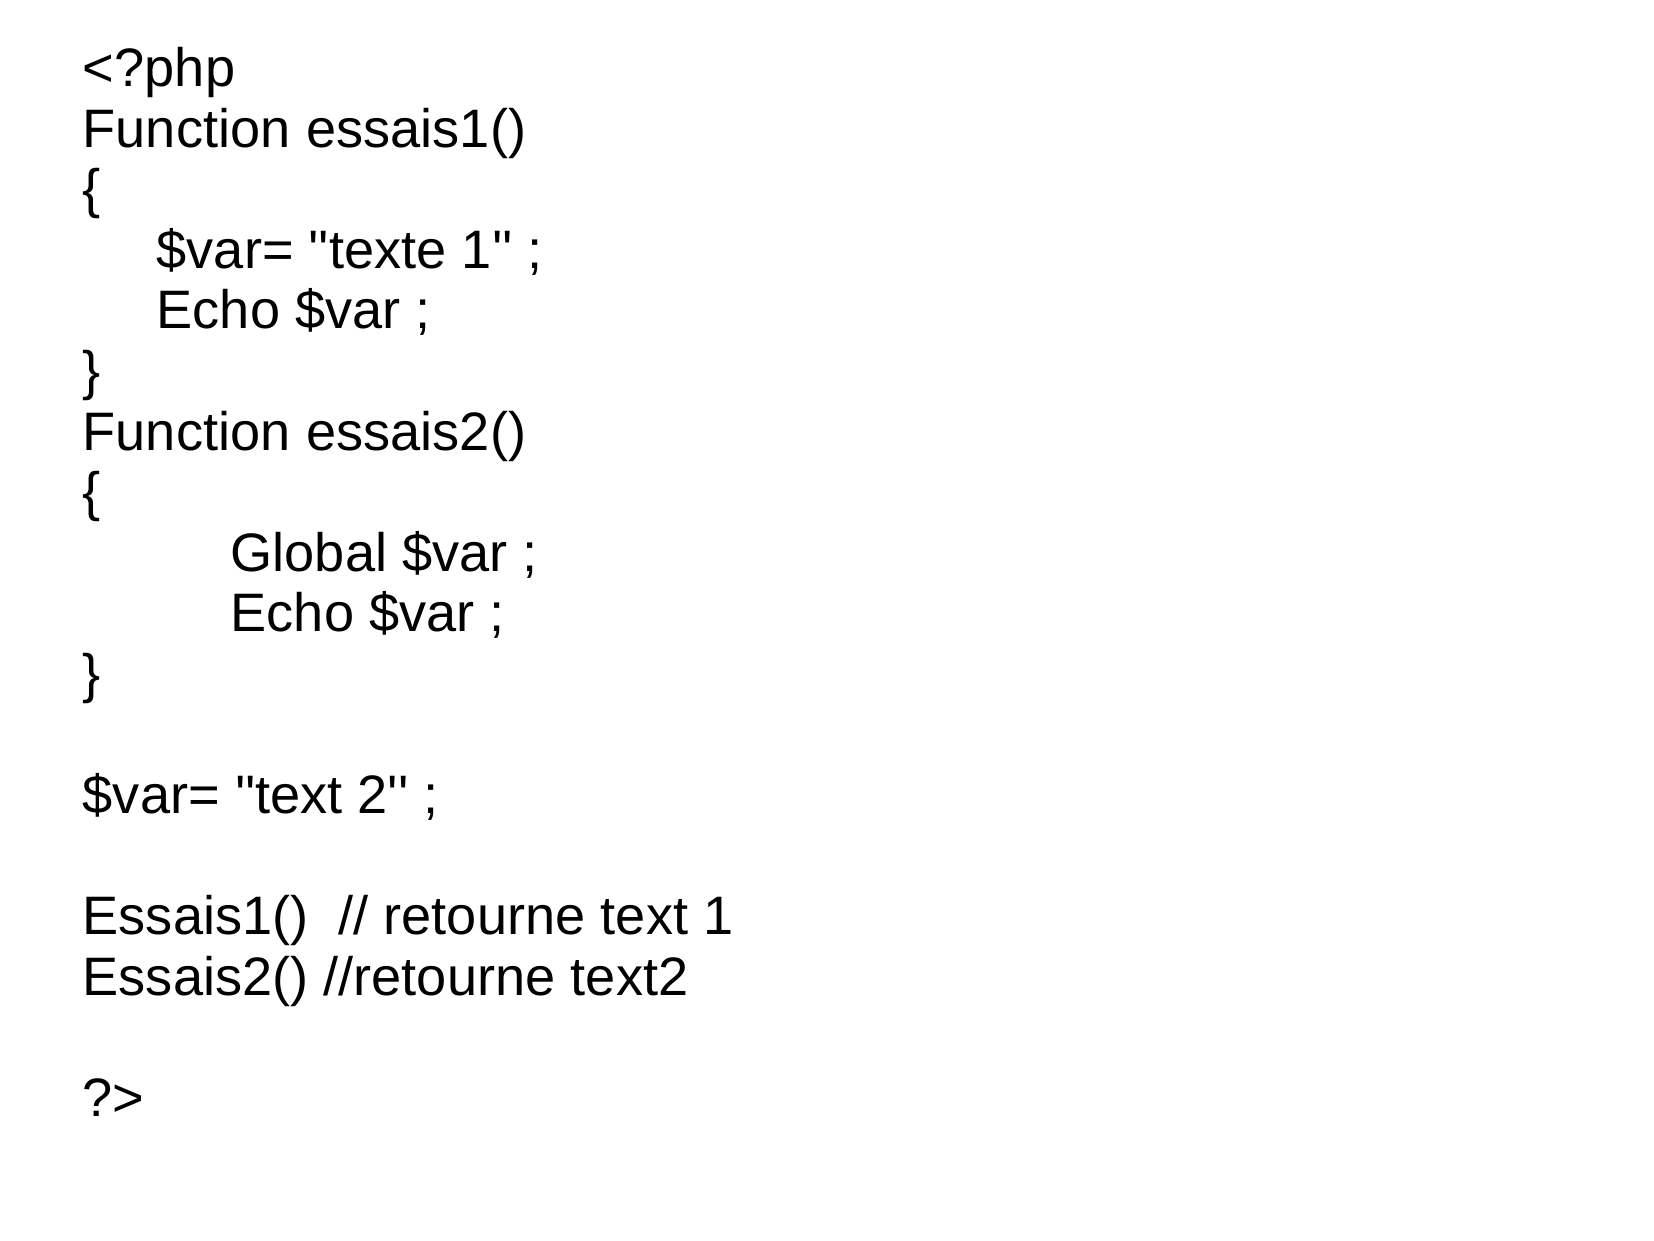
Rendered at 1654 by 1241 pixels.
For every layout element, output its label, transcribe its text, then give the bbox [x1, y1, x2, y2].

subtitle <?php Function essais1() { $var= ''texte 1'' ; Echo $var ; } Function essais2() { Global $var ; Echo $var ; } $var= ''text 2'' ; Essais1() // retourne text 1 Essais2() //retourne text2 ?> [82, 35, 1571, 1205]
